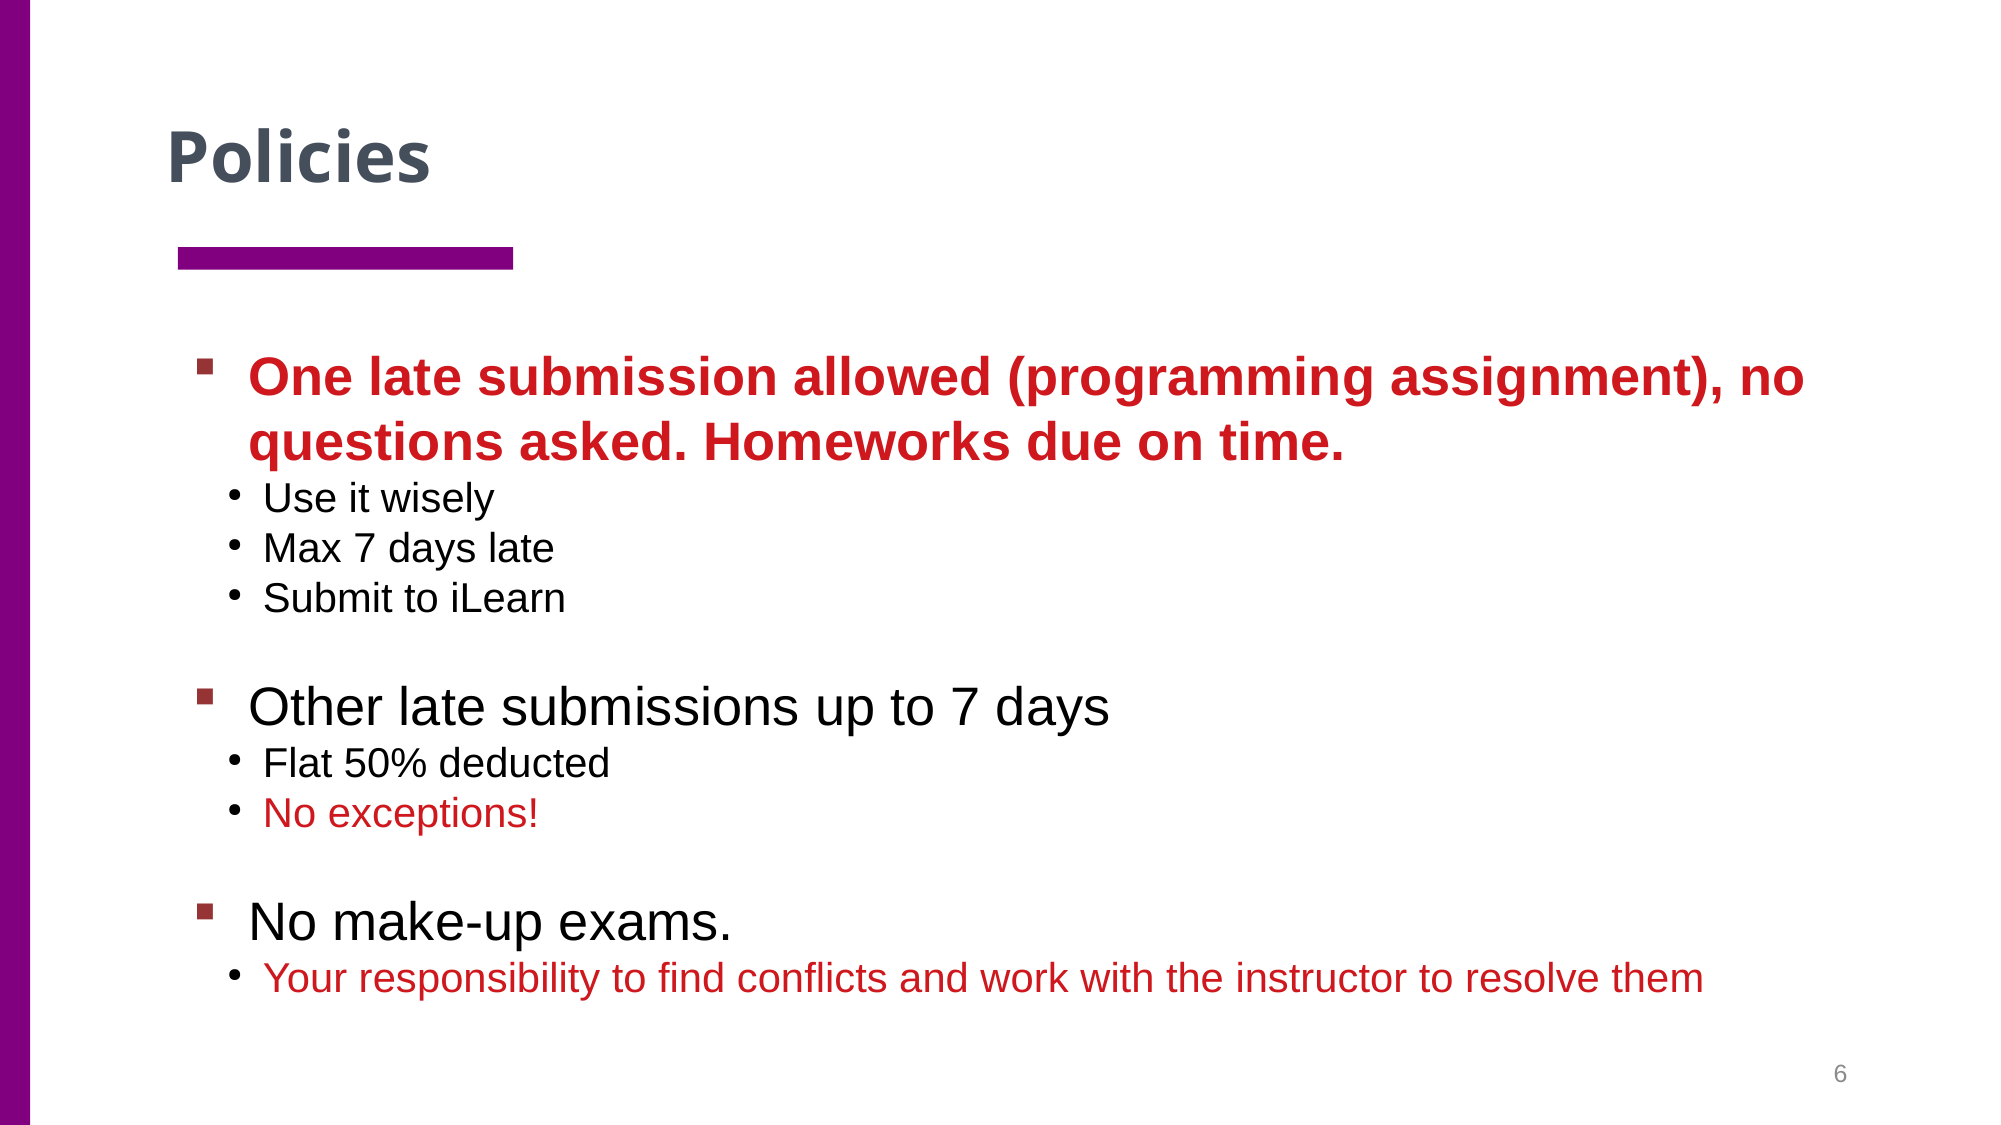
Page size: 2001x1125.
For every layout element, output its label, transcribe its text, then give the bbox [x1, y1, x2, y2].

text_box One late submission allowed (programming assignment), no questions asked. Homeworks due on time. Use it wisely Max 7 days late Submit to iLearn Other late submissions up to 7 days Flat 50% deducted No exceptions! No make-up exams. Your responsibility to find conflicts and work with the instructor to resolve them [177, 326, 1875, 1050]
text_box Policies [151, 0, 1849, 212]
